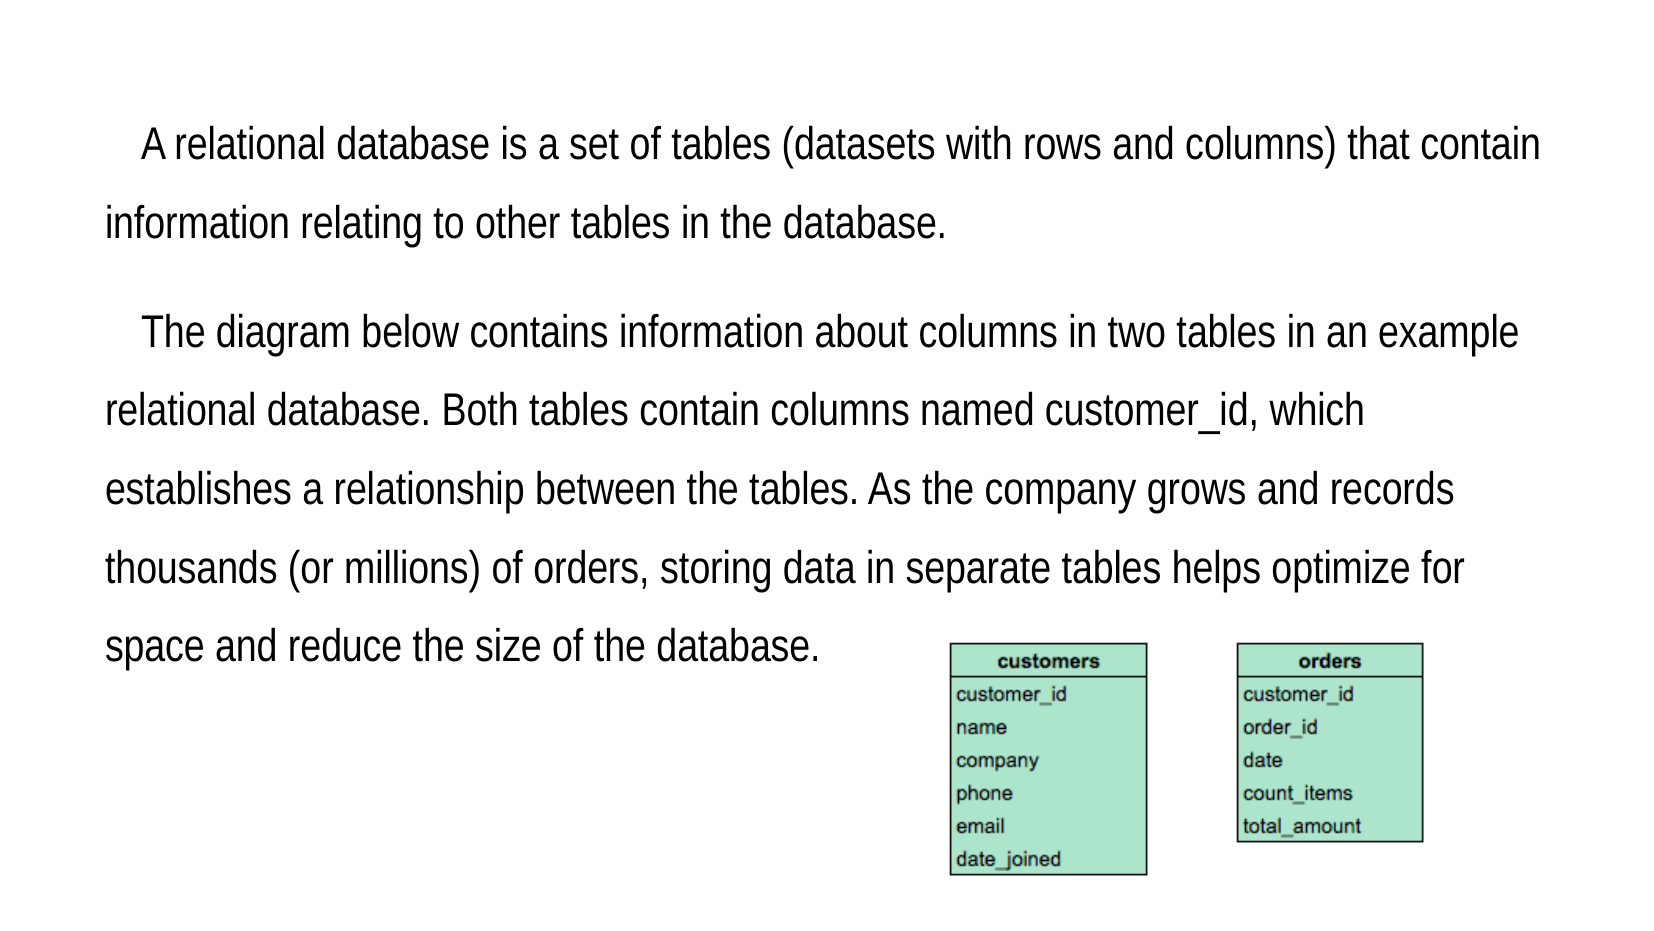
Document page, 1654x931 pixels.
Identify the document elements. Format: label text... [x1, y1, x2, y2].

picture [936, 629, 1441, 893]
text_box A relational database is a set of tables (datasets with rows and columns) that contain information relating to other tables in the database. The diagram below contains information about columns in two tables in an example relational database. Both tables contain columns named customer_id, which establishes a relationship between the tables. As the company grows and records thousands (or millions) of orders, storing data in separate tables helps optimize for space and reduce the size of the database. [105, 91, 1546, 781]
